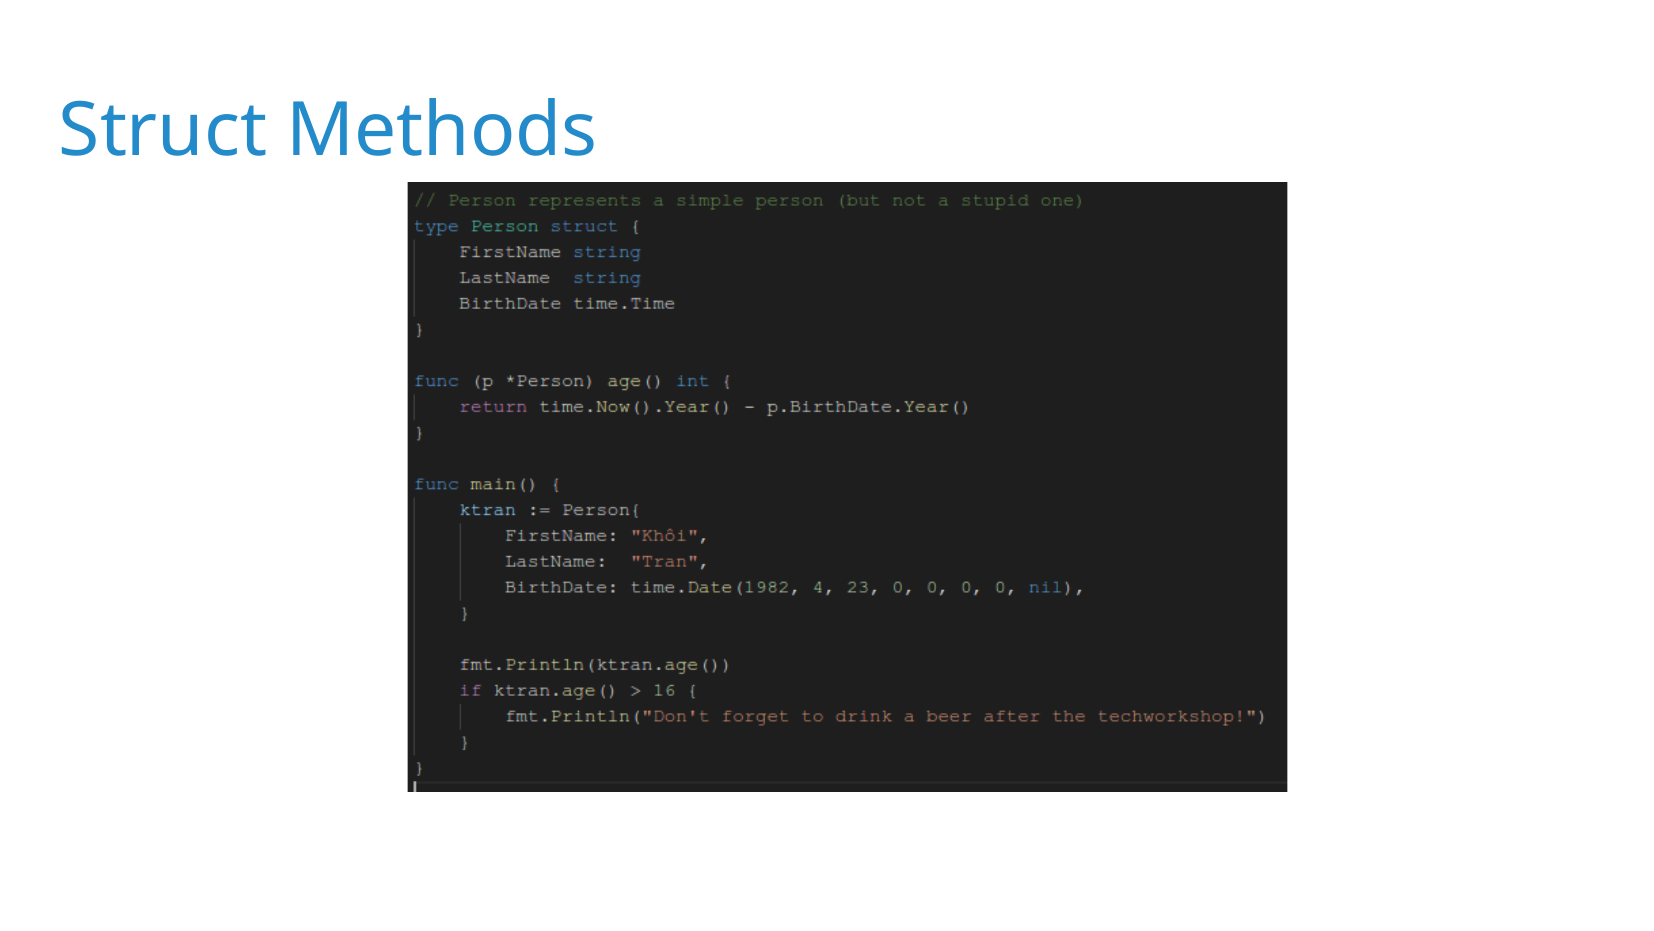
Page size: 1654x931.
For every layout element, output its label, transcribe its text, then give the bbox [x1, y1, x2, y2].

picture [407, 182, 1288, 792]
title Struct Methods [59, 59, 1595, 178]
